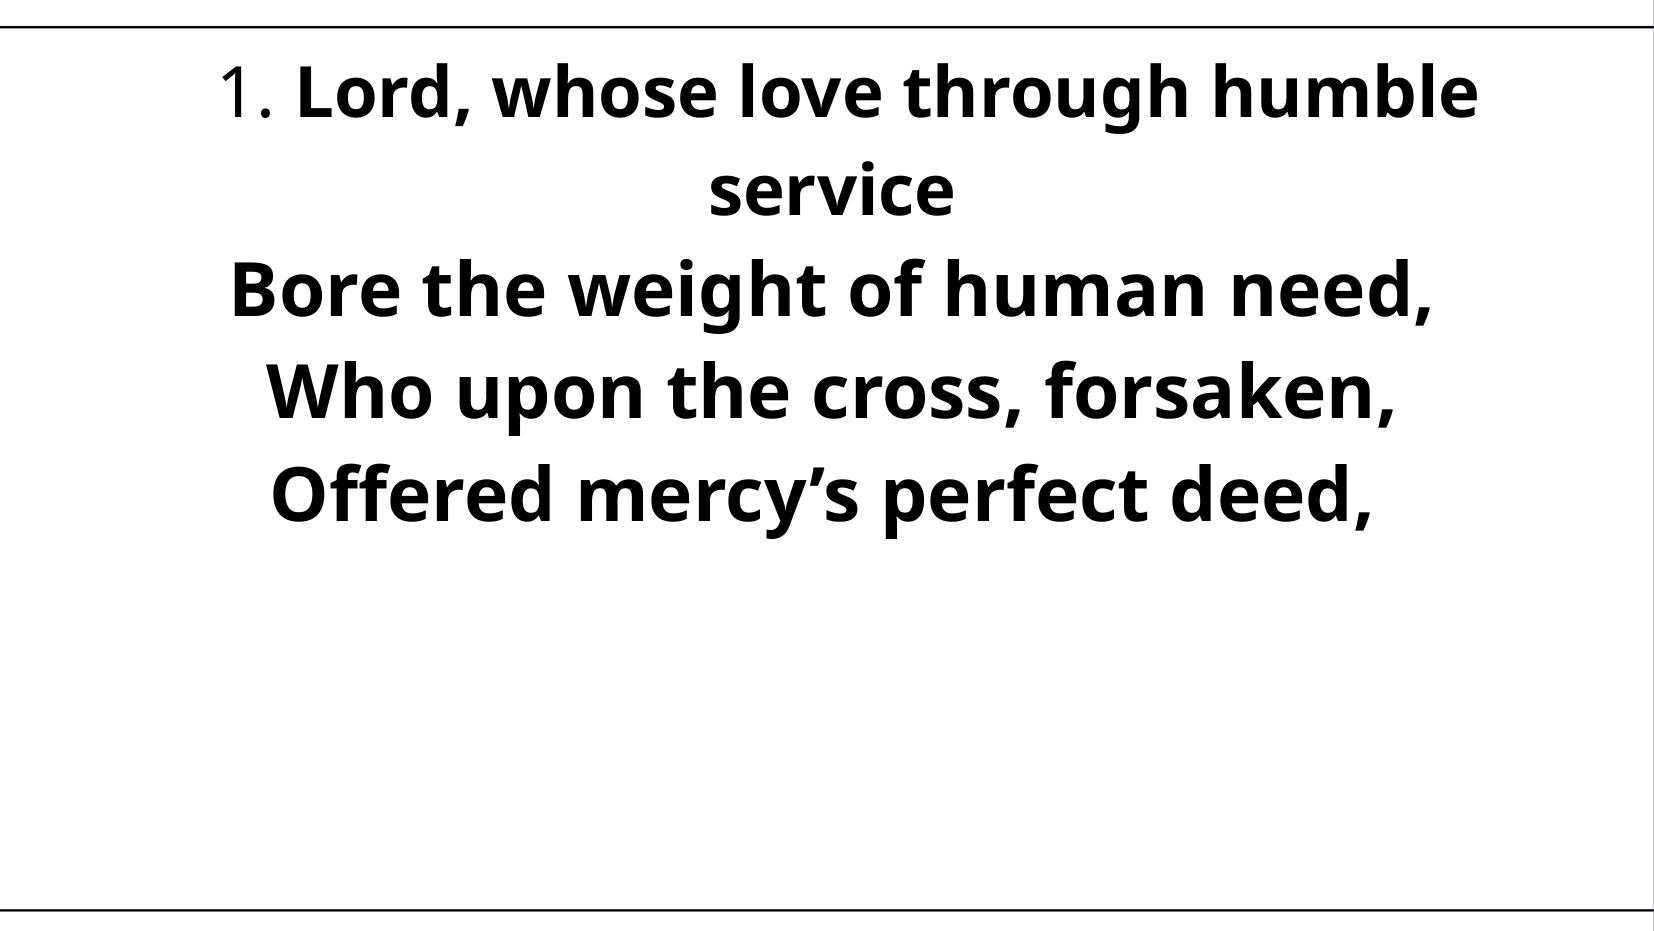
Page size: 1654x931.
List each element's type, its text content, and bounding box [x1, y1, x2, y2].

text_box 1. Lord, whose love through humble service Bore the weight of human need, Who upon the cross, forsaken, Offered mercy’s perfect deed, [75, 30, 1591, 451]
picture [0, 0, 1654, 931]
